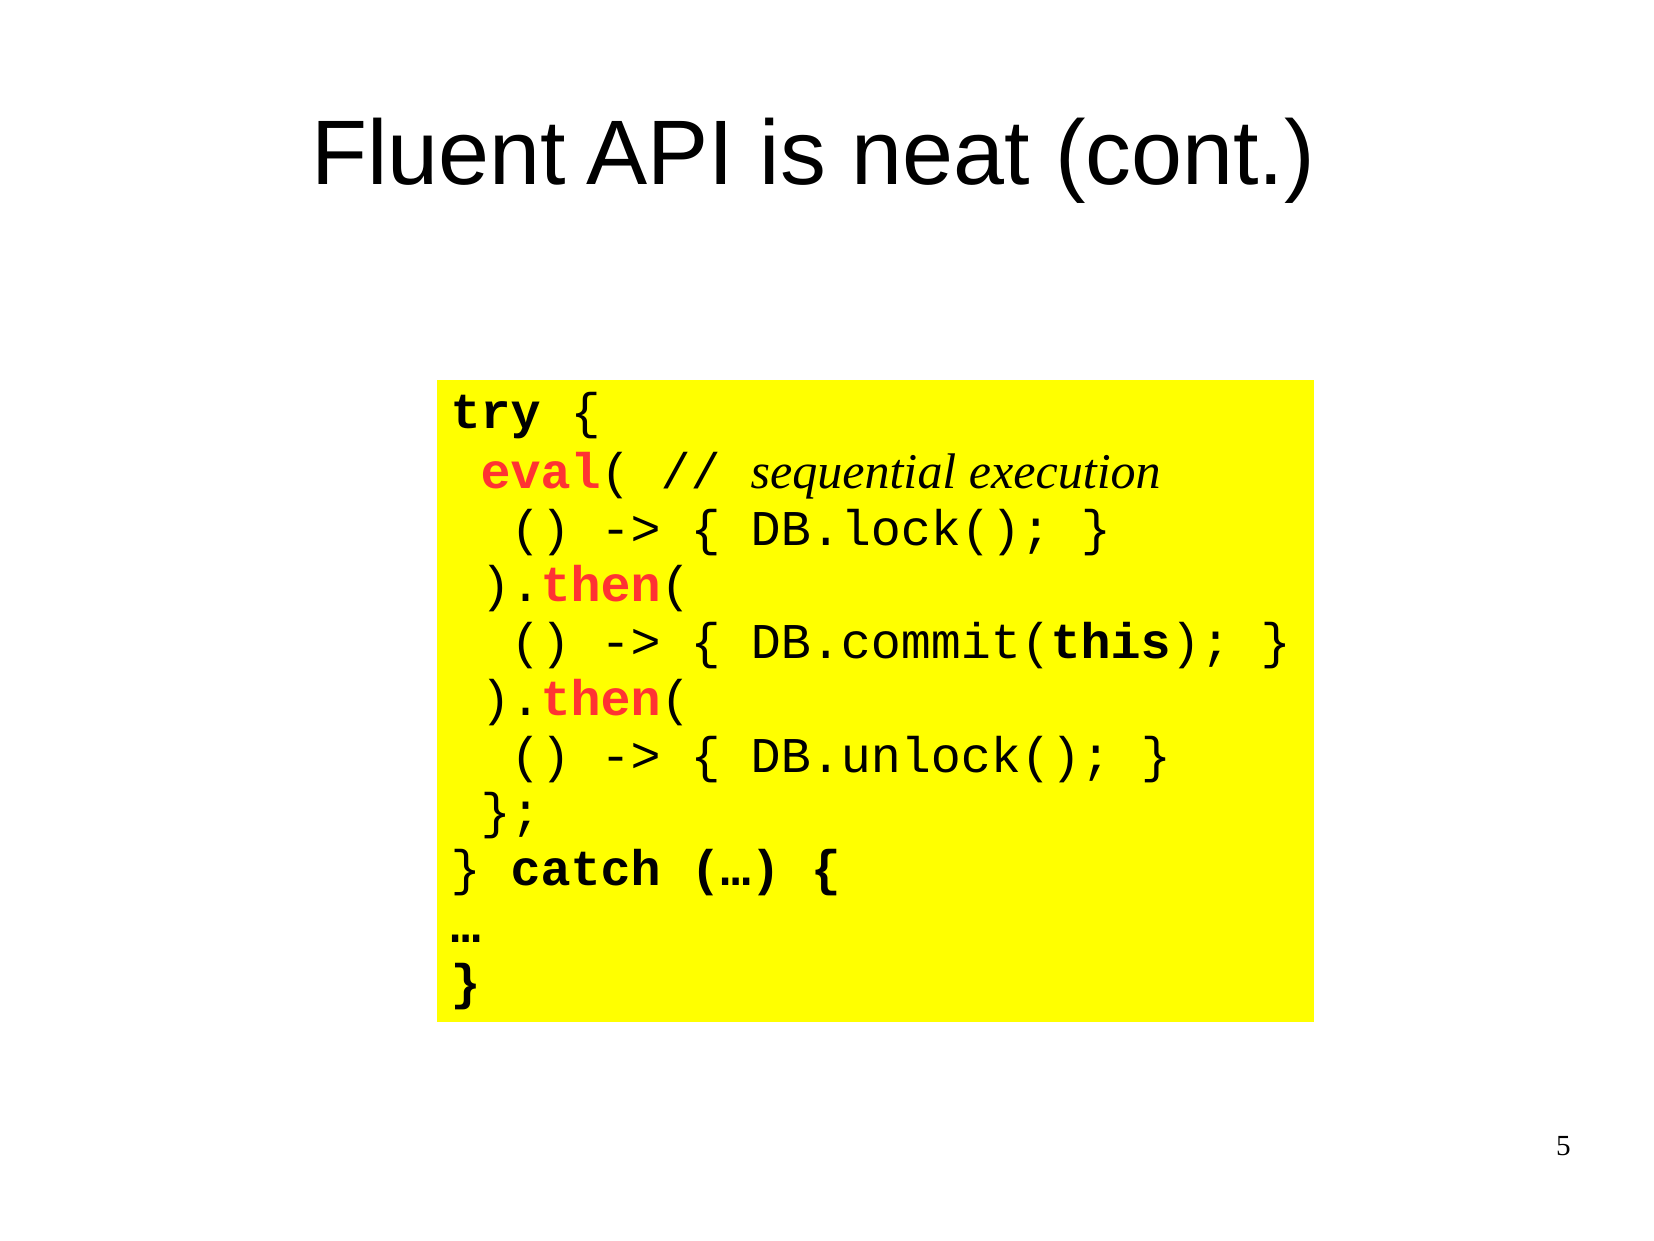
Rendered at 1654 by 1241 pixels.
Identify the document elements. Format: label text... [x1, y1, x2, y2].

title Fluent API is neat (cont.) [82, 49, 1571, 257]
table_header try { eval( // sequential execution () -> { DB.lock(); } ).then( () -> { DB.commit(this); } ).then( () -> { DB.unlock(); } }; } catch (…) { … } [437, 380, 1314, 1022]
